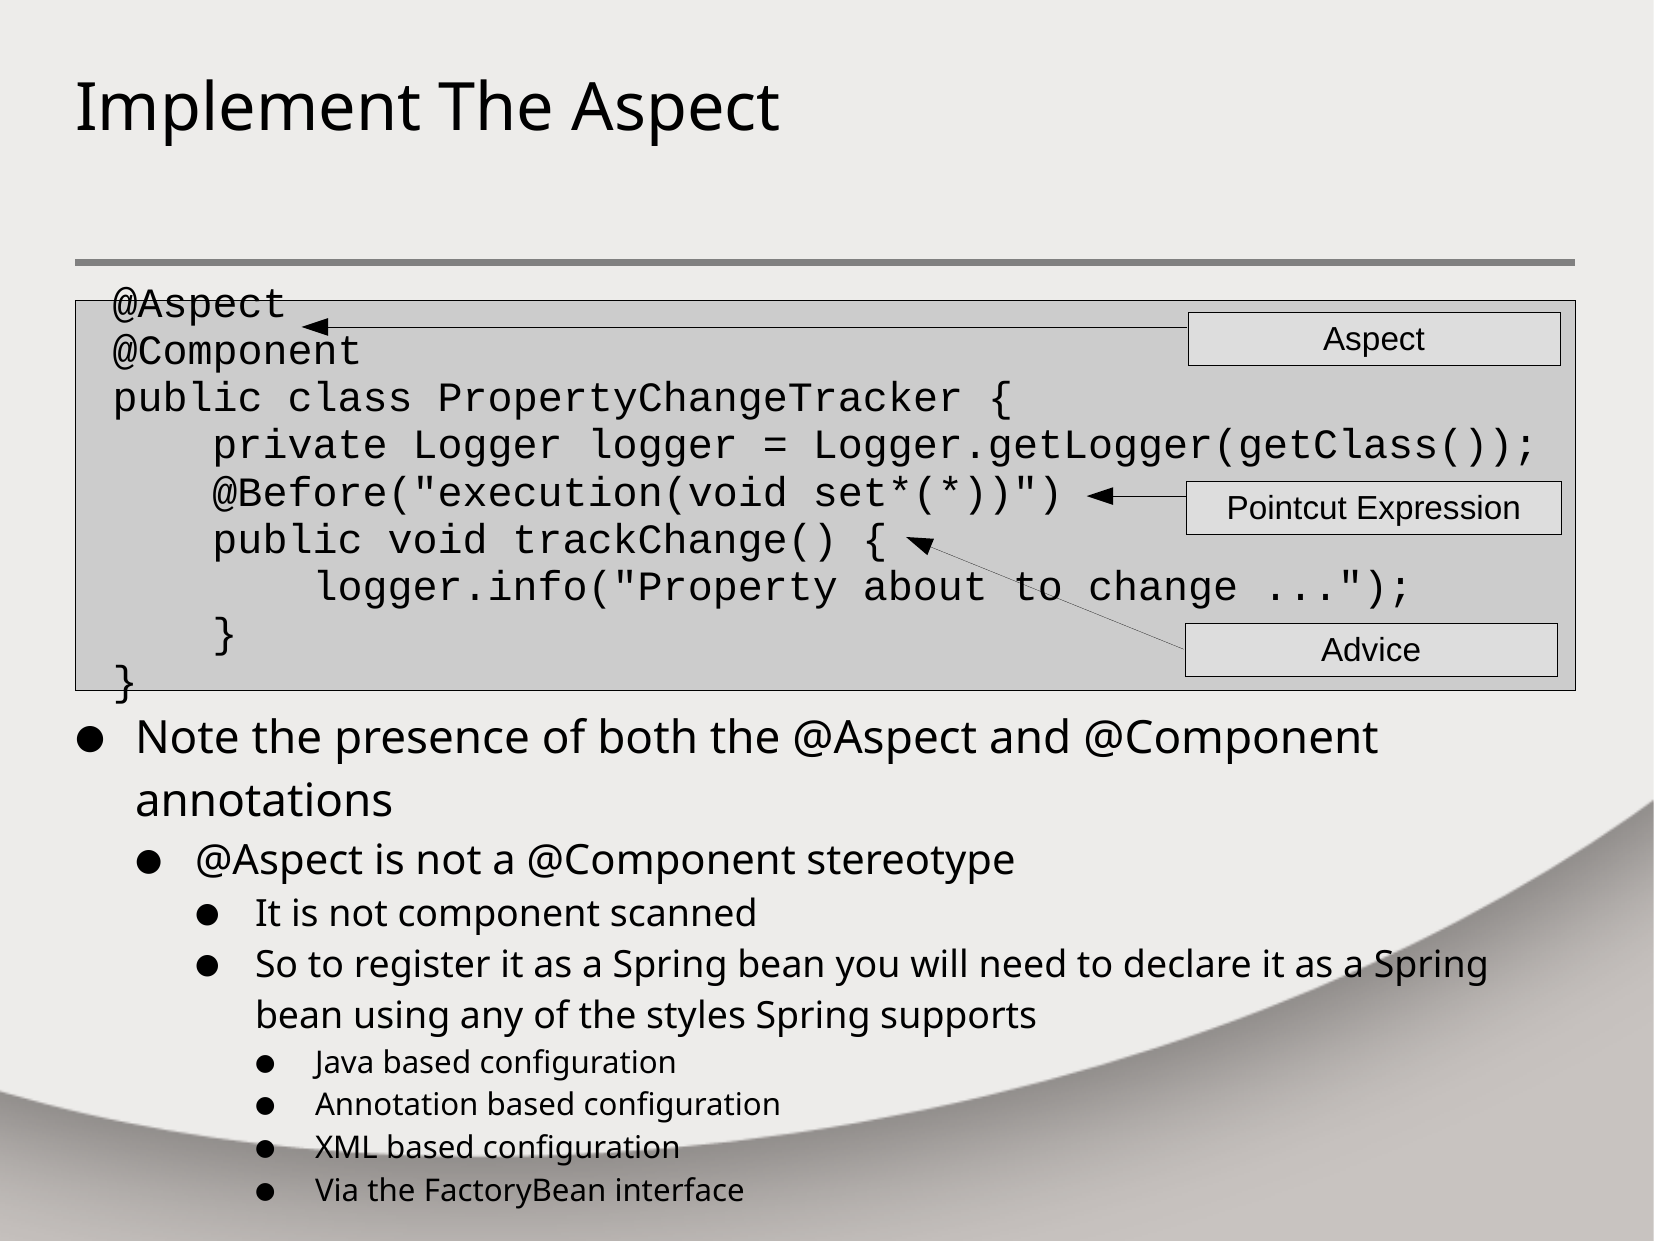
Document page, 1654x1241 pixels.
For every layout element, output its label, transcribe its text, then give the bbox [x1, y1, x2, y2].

picture [0, 0, 1654, 1241]
list Note the presence of both the @Aspect and @Component annotations @Aspect is not a @Component stereotype It is not component scanned So to register it as a Spring bean you will need to declare it as a Spring bean using any of the styles Spring supports Java based configuration Annotation based configuration XML based configuration Via the FactoryBean interface [75, 300, 1576, 1163]
title Implement The Aspect [75, 75, 1576, 226]
